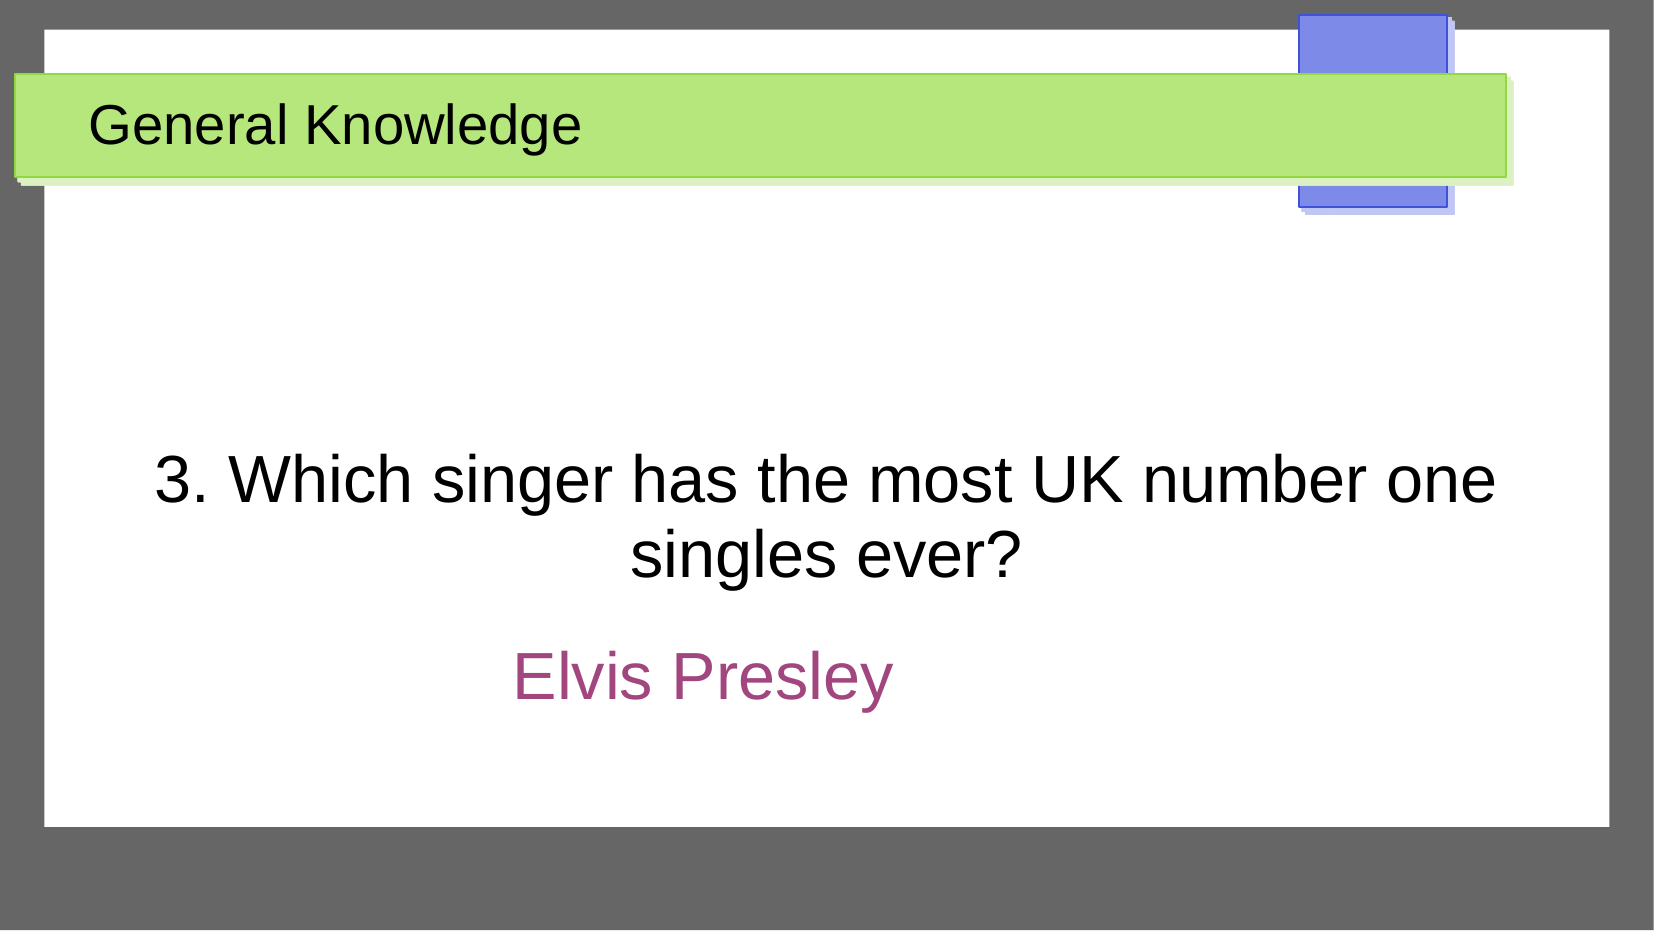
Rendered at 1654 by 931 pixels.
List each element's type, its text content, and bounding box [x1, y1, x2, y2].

title General Knowledge [88, 73, 1506, 178]
subtitle 3. Which singer has the most UK number one singles ever? [88, 221, 1565, 813]
text_box Elvis Presley [497, 631, 910, 722]
